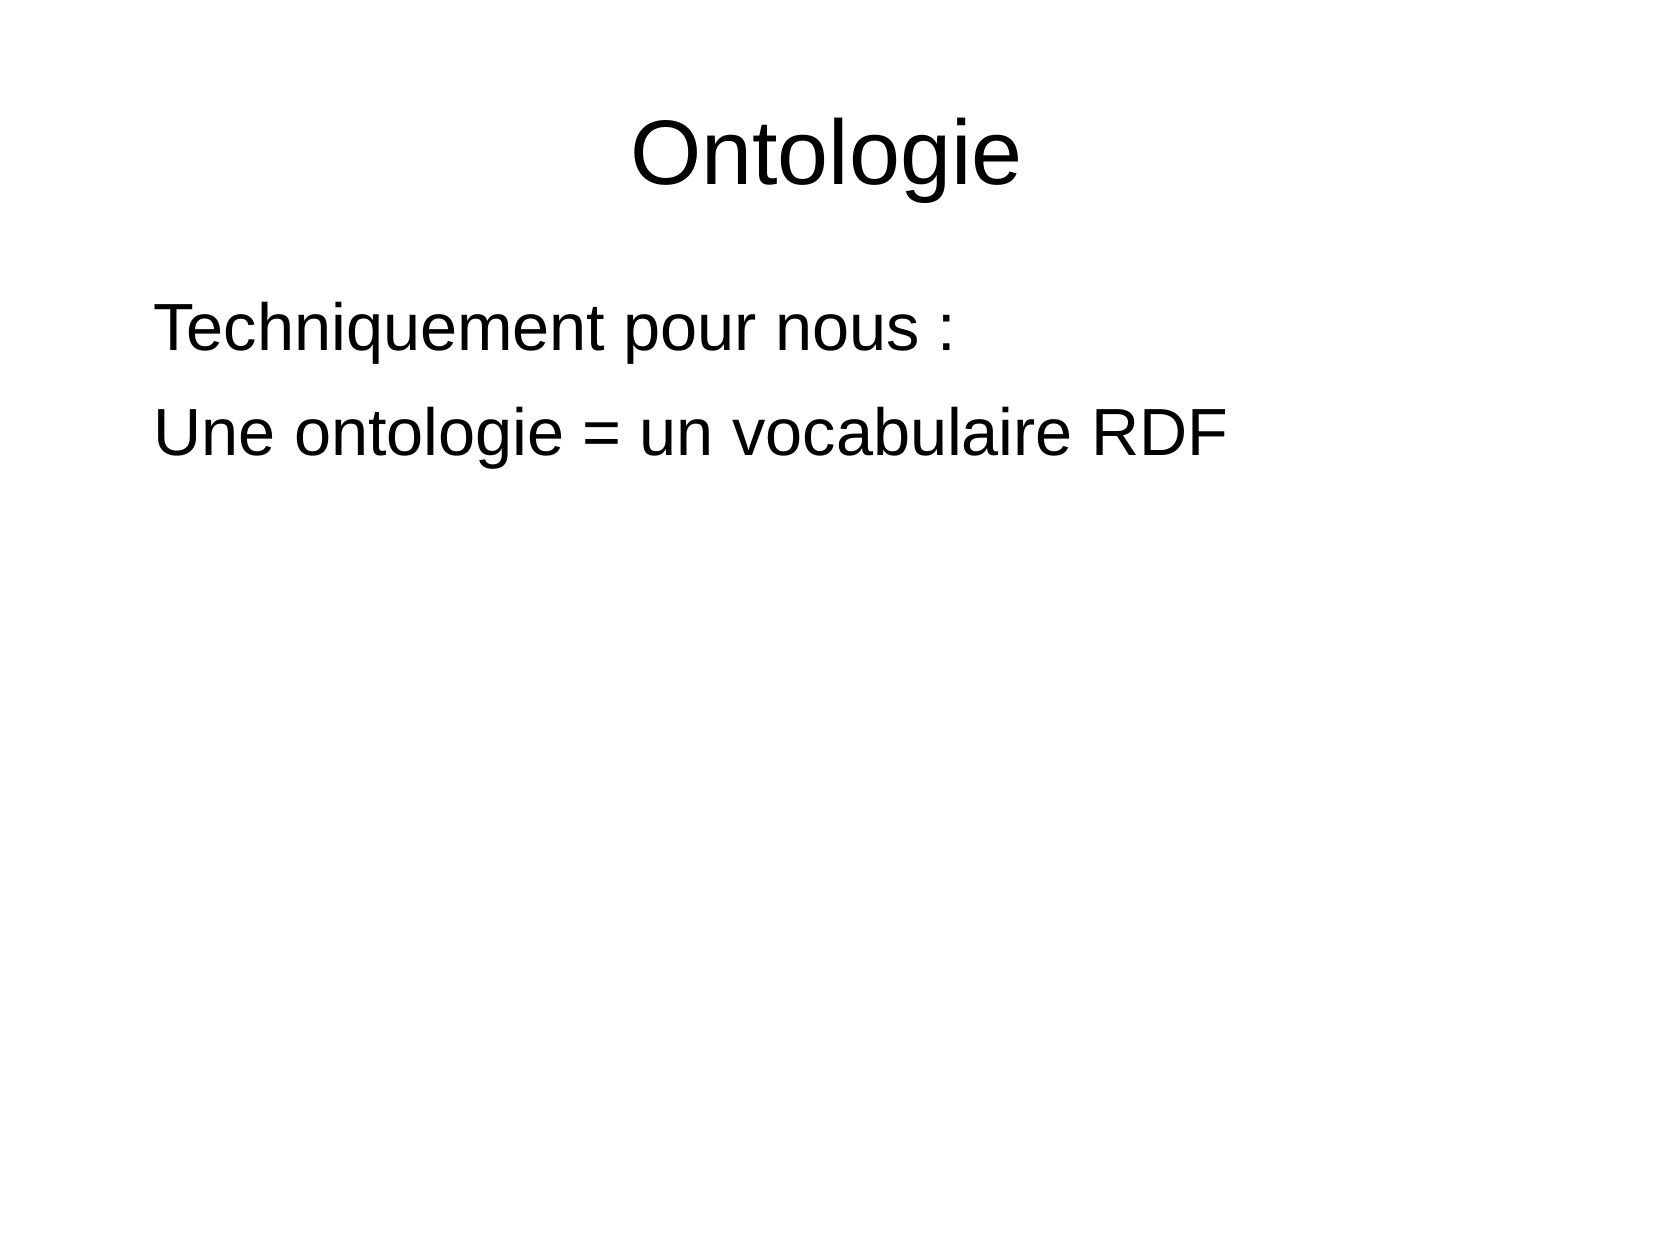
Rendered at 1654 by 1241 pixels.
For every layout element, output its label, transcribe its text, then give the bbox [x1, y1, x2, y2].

title Ontologie [82, 49, 1571, 257]
list Techniquement pour nous : Une ontologie = un vocabulaire RDF [82, 290, 1538, 1010]
